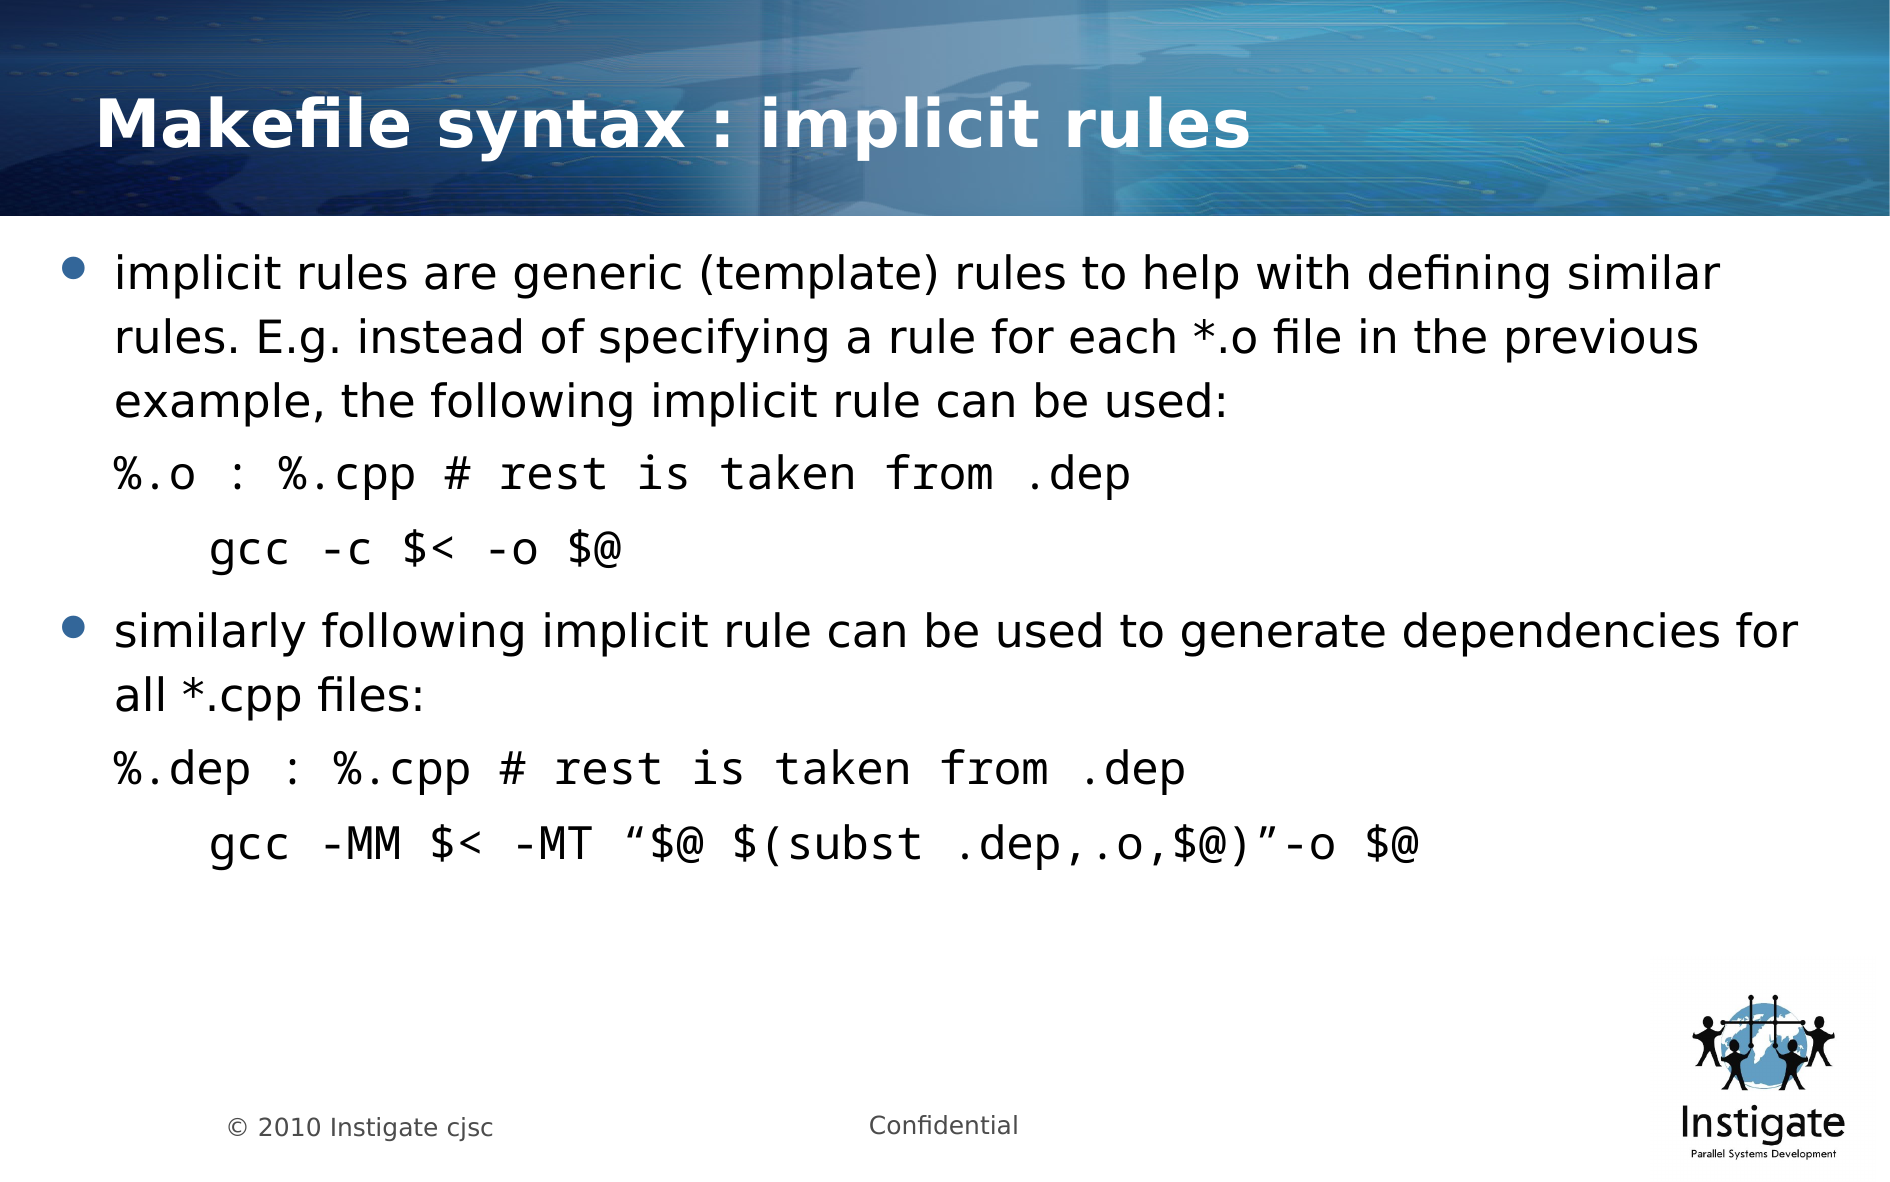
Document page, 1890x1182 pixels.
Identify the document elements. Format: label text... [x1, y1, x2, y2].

title Makefile syntax : implicit rules [94, 54, 1793, 210]
picture [0, 0, 1890, 216]
picture [1650, 956, 1876, 1182]
list implicit rules are generic (template) rules to help with defining similar rules. E.g. instead of specifying a rule for each *.o file in the previous example, the following implicit rule can be used: %.o : %.cpp # rest is taken from .dep gcc -c $< -o $@ similarly following implicit rule can be used to generate dependencies for all *.cpp files: %.dep : %.cpp # rest is taken from .dep gcc -MM $< -MT “$@ $(subst .dep,.o,$@)”-o $@ [59, 236, 1831, 1001]
